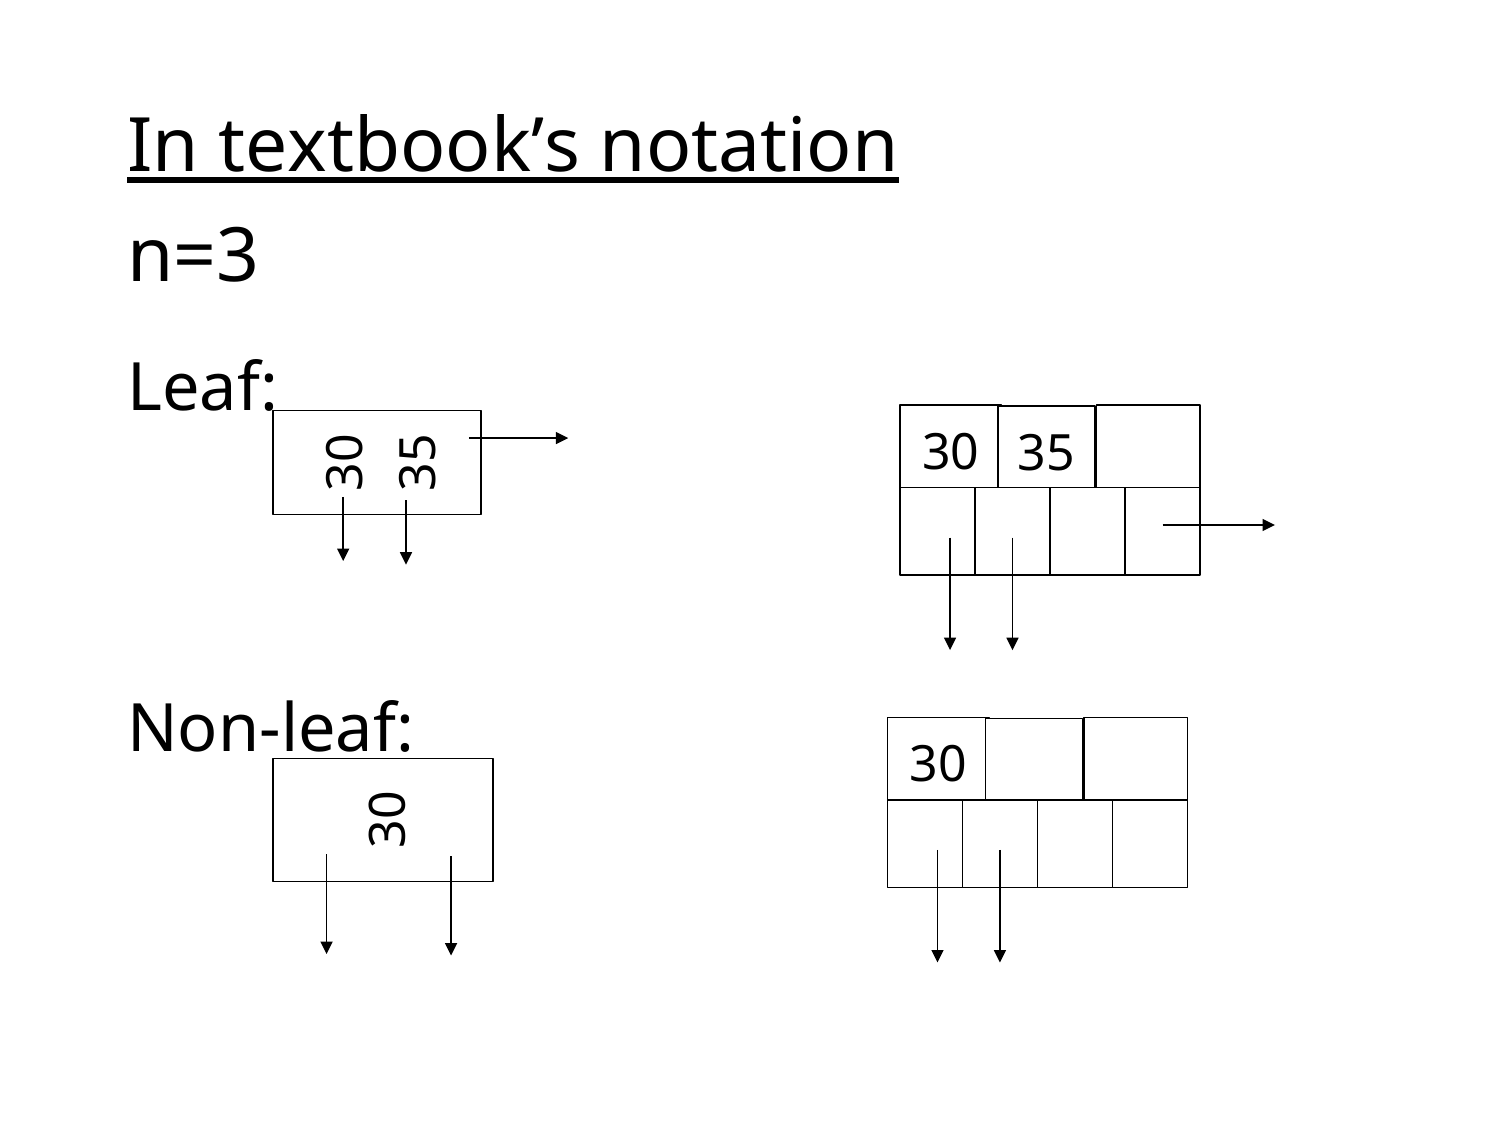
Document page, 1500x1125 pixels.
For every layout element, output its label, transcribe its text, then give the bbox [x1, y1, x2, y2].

text_box 30 [273, 758, 493, 882]
text_box 35 [997, 406, 1096, 487]
text_box [900, 405, 1201, 576]
title In textbook’s notation n=3 [112, 95, 1388, 293]
list Leaf: Non-leaf: [112, 324, 1388, 1000]
text_box 30 [887, 717, 989, 800]
text_box [887, 717, 1188, 888]
text_box 30 [900, 404, 1002, 487]
text_box 30 35 [272, 410, 482, 515]
